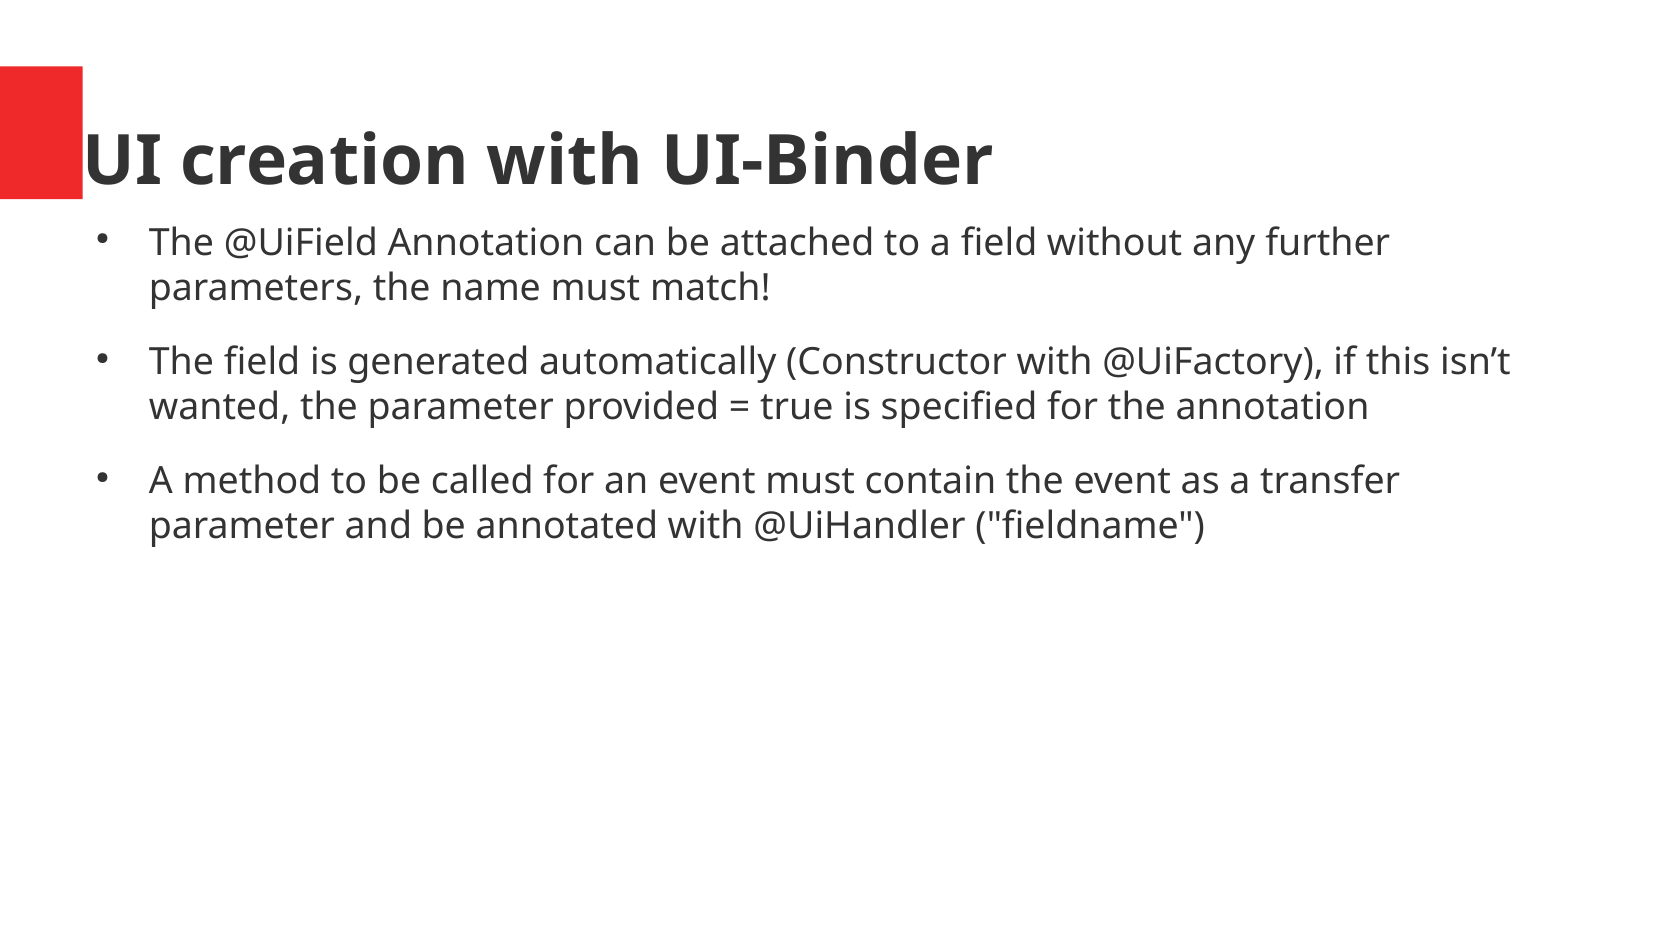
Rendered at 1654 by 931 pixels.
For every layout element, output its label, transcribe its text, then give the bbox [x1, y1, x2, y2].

list The @UiField Annotation can be attached to a field without any further parameters, the name must match! The field is generated automatically (Constructor with @UiFactory), if this isn’t wanted, the parameter provided = true is specified for the annotation A method to be called for an event must contain the event as a transfer parameter and be annotated with @UiHandler ("fieldname") [78, 217, 1567, 768]
title UI creation with UI-Binder [82, 33, 1571, 196]
